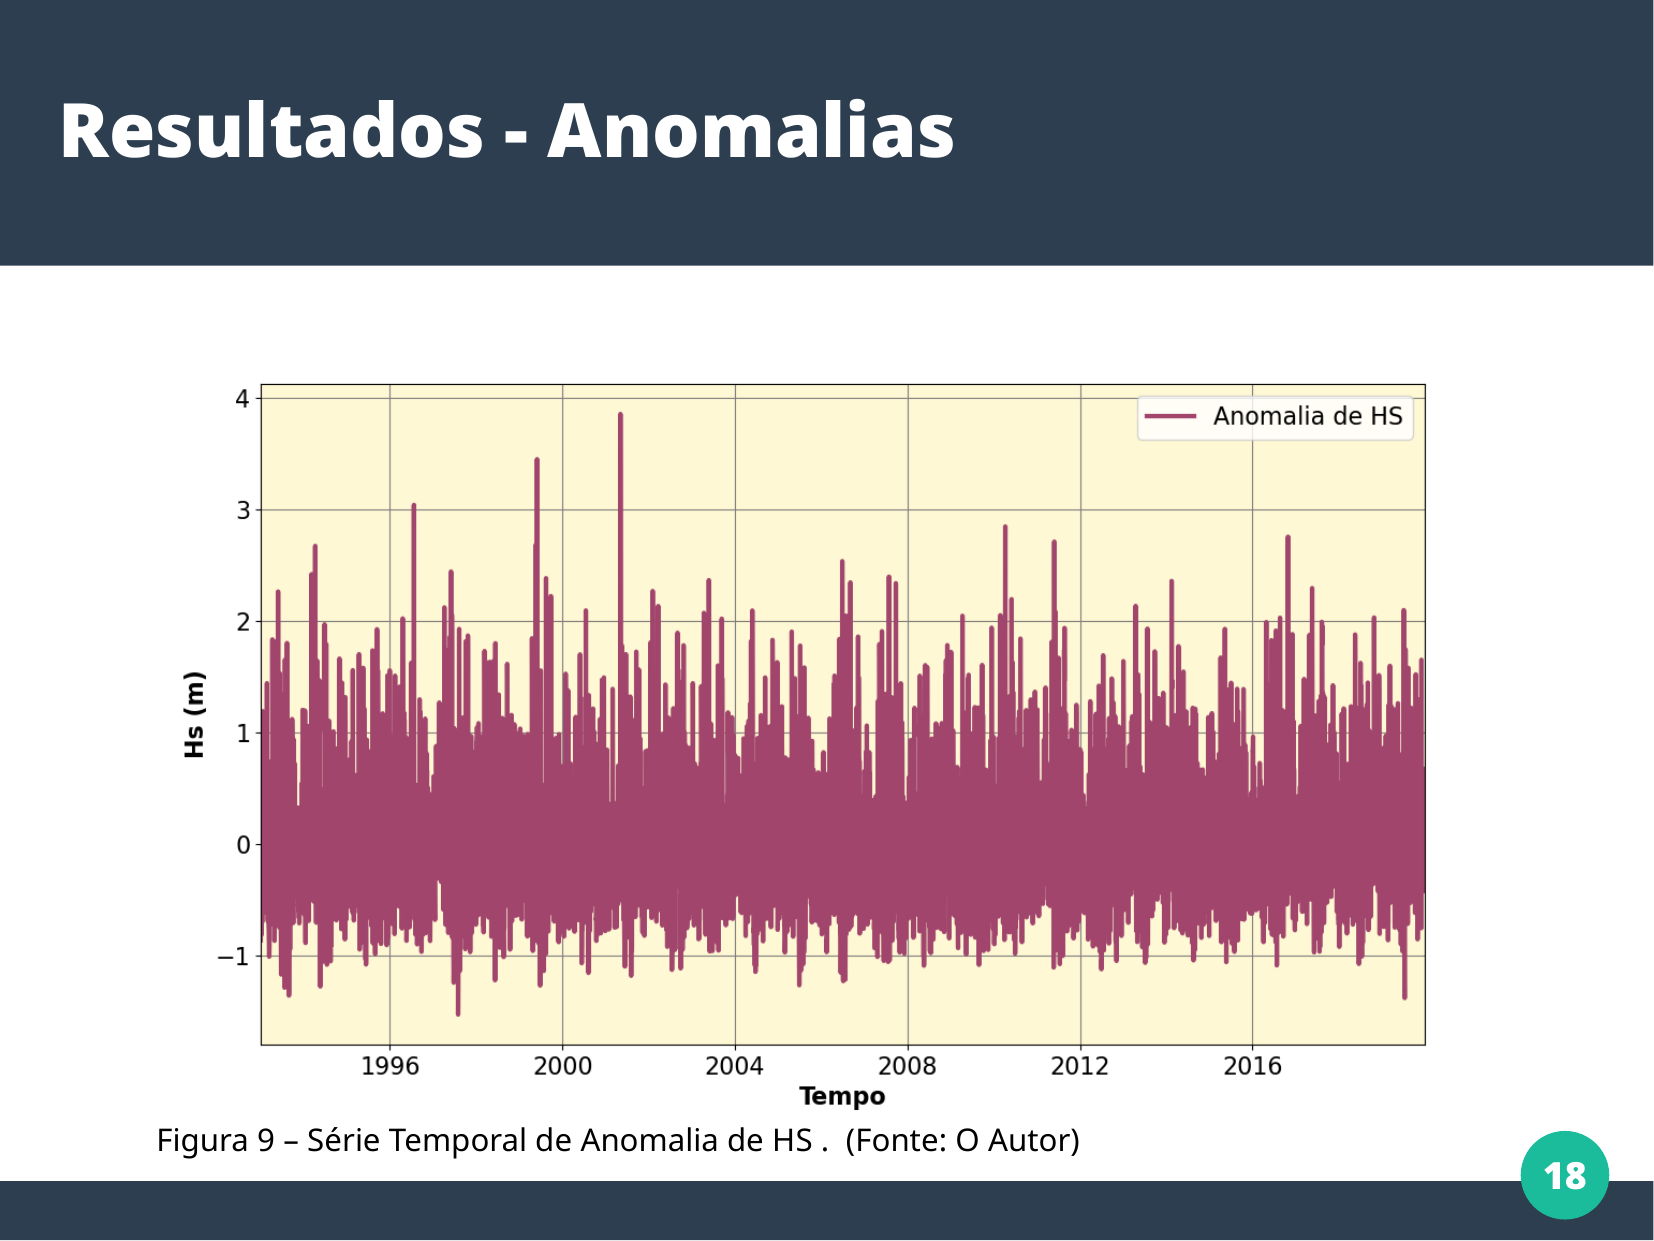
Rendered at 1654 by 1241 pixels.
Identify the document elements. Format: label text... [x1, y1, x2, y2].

title Resultados - Anomalias [59, 49, 1595, 207]
text_box Figura 9 – Série Temporal de Anomalia de HS . (Fonte: O Autor) [141, 1110, 1654, 1241]
picture [165, 366, 1441, 1117]
